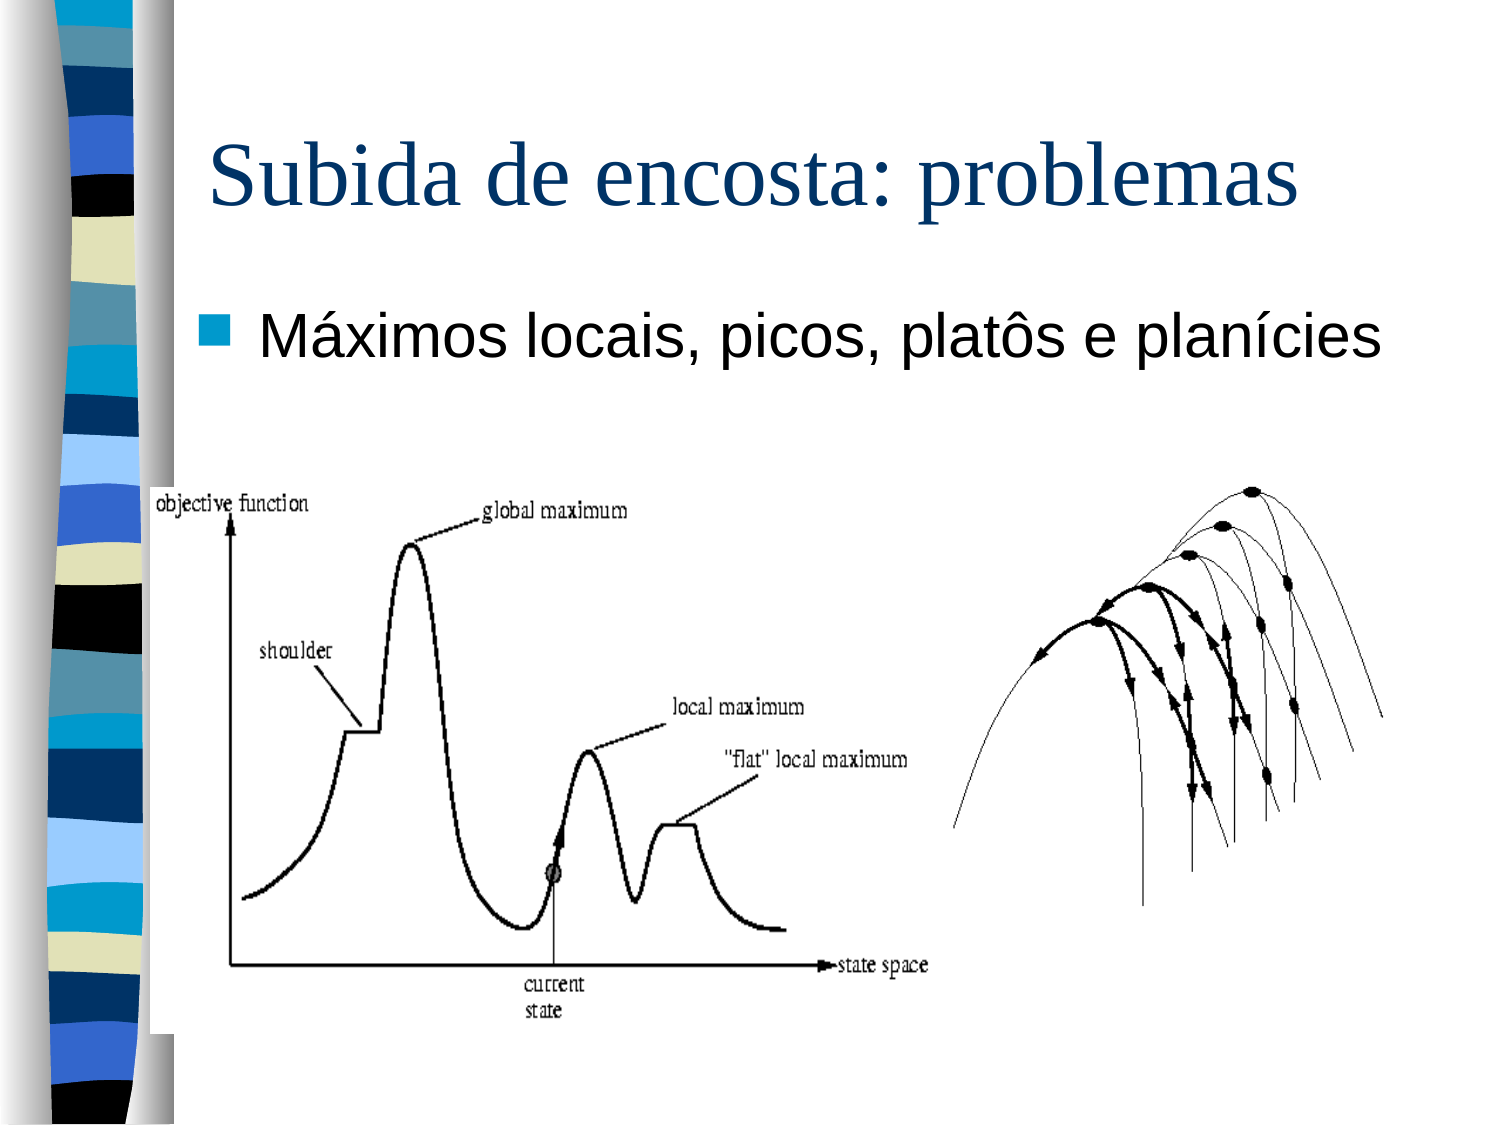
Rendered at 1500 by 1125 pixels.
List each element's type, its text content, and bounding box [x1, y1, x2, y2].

picture [950, 474, 1450, 965]
picture [150, 487, 938, 1034]
list Máximos locais, picos, platôs e planícies [187, 287, 1463, 413]
title Subida de encosta: problemas [192, 74, 1468, 263]
